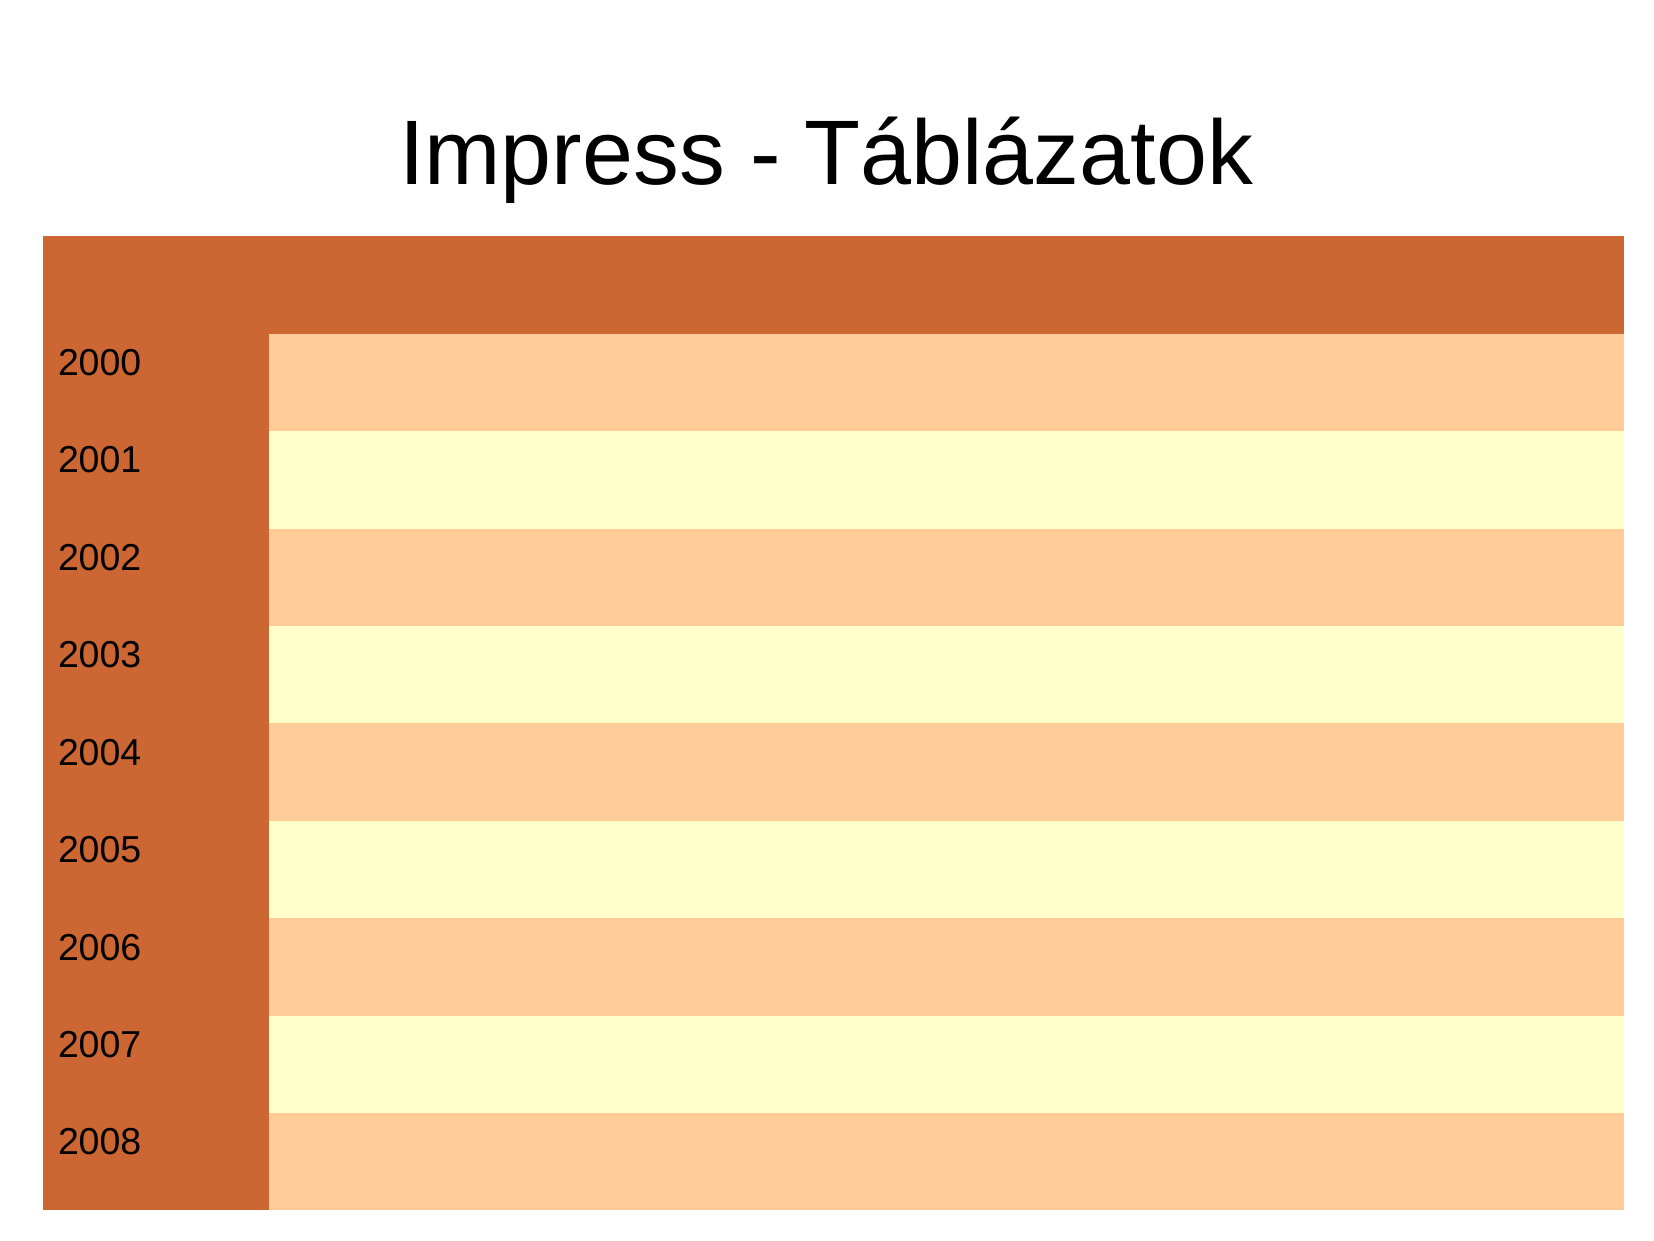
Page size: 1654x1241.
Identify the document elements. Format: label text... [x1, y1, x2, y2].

table_cell [495, 626, 721, 723]
table_cell [269, 431, 495, 529]
table_cell 2000 [43, 334, 269, 431]
table_cell 2008 [43, 1113, 269, 1210]
table_cell [1172, 529, 1398, 626]
table_cell [946, 1016, 1172, 1113]
table_cell [721, 334, 946, 431]
table_cell [1172, 821, 1398, 918]
table_cell [1172, 1016, 1398, 1113]
table_cell [721, 431, 946, 529]
table_cell [946, 723, 1172, 821]
table_cell [269, 723, 495, 821]
table_cell [1398, 918, 1624, 1016]
table_cell [1172, 1113, 1398, 1210]
table_cell [1398, 821, 1624, 918]
table_cell 2003 [43, 626, 269, 723]
table_cell [721, 529, 946, 626]
table_cell [495, 723, 721, 821]
table_cell [946, 918, 1172, 1016]
table_cell 2005 [43, 821, 269, 918]
table_cell [1398, 1113, 1624, 1210]
table_cell [721, 626, 946, 723]
table_cell [495, 334, 721, 431]
table_cell [495, 529, 721, 626]
table_header [946, 236, 1172, 334]
table_cell [495, 1113, 721, 1210]
table_cell 2004 [43, 723, 269, 821]
table_cell [1398, 626, 1624, 723]
table_cell [495, 431, 721, 529]
title Impress - Táblázatok [82, 56, 1571, 236]
table_cell [269, 1016, 495, 1113]
table_cell [1172, 918, 1398, 1016]
table_header [43, 236, 269, 334]
table_cell [269, 918, 495, 1016]
table_cell [946, 1113, 1172, 1210]
table_cell [495, 918, 721, 1016]
table_header [269, 236, 495, 334]
table_cell [946, 431, 1172, 529]
table_cell [946, 529, 1172, 626]
table_cell [946, 626, 1172, 723]
table_header [721, 236, 946, 334]
table_cell [1398, 334, 1624, 431]
table_cell [721, 821, 946, 918]
table_cell [1398, 431, 1624, 529]
table_cell [1172, 431, 1398, 529]
table_cell [1398, 529, 1624, 626]
table_cell [721, 1113, 946, 1210]
table_cell [721, 1016, 946, 1113]
table_cell [1172, 334, 1398, 431]
table_cell [269, 821, 495, 918]
table_cell [269, 626, 495, 723]
table_cell [721, 723, 946, 821]
table_cell [1398, 723, 1624, 821]
table_cell 2001 [43, 431, 269, 529]
table_cell 2002 [43, 529, 269, 626]
table_cell [495, 821, 721, 918]
table_cell 2006 [43, 918, 269, 1016]
table_cell [1398, 1016, 1624, 1113]
table_header [1398, 236, 1624, 334]
table_cell [946, 334, 1172, 431]
table_cell 2007 [43, 1016, 269, 1113]
table_cell [495, 1016, 721, 1113]
table_cell [269, 529, 495, 626]
table_cell [269, 334, 495, 431]
table_cell [1172, 626, 1398, 723]
table_cell [269, 1113, 495, 1210]
table_header [495, 236, 721, 334]
table_cell [721, 918, 946, 1016]
table_cell [946, 821, 1172, 918]
table_header [1172, 236, 1398, 334]
table_cell [1172, 723, 1398, 821]
